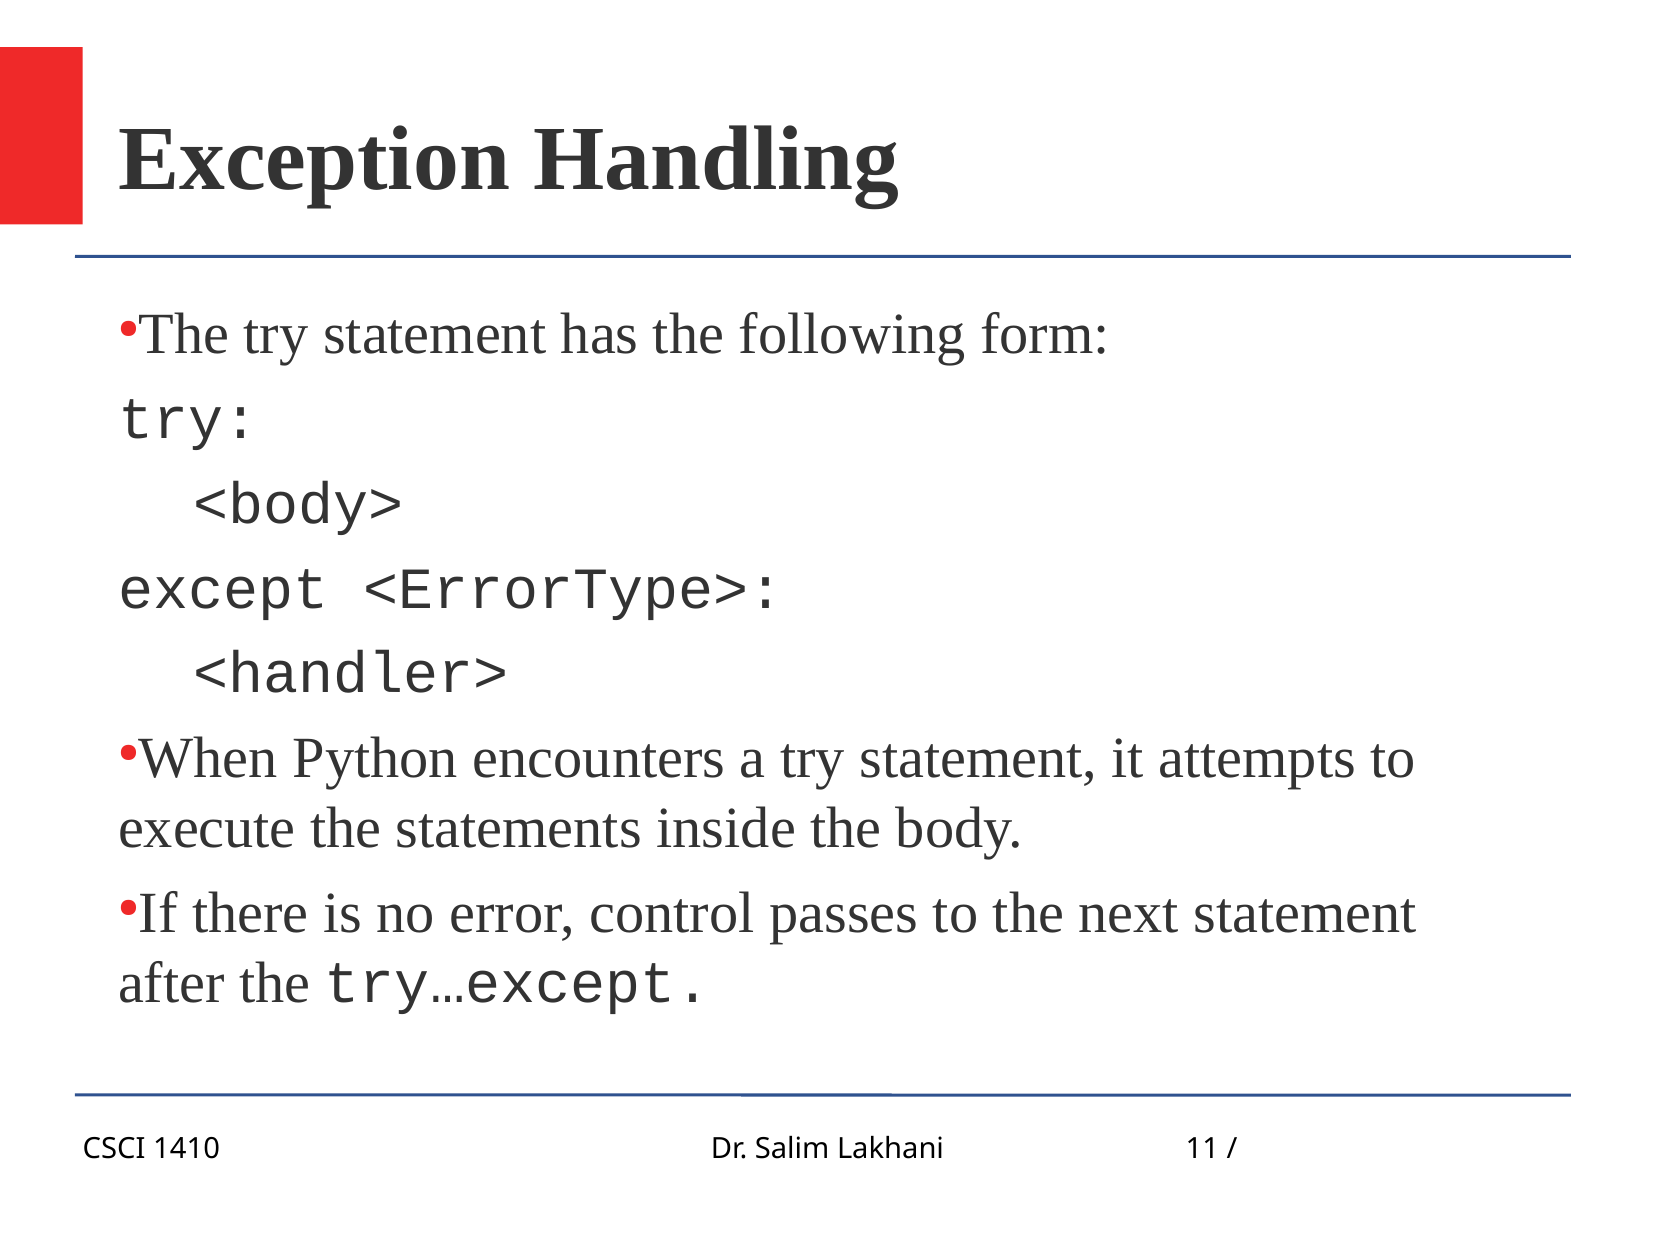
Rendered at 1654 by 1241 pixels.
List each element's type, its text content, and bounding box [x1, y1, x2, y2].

text_box / [1185, 1129, 1571, 1216]
list The try statement has the following form: try: <body> except <ErrorType>: <handler> When Python encounters a try statement, it attempts to execute the statements inside the body. If there is no error, control passes to the next statement after the try…except. [118, 295, 1536, 1080]
text_box Dr. Salim Lakhani [565, 1129, 1090, 1216]
text_box CSCI 1410 [82, 1129, 468, 1216]
title Exception Handling [118, 49, 1571, 257]
